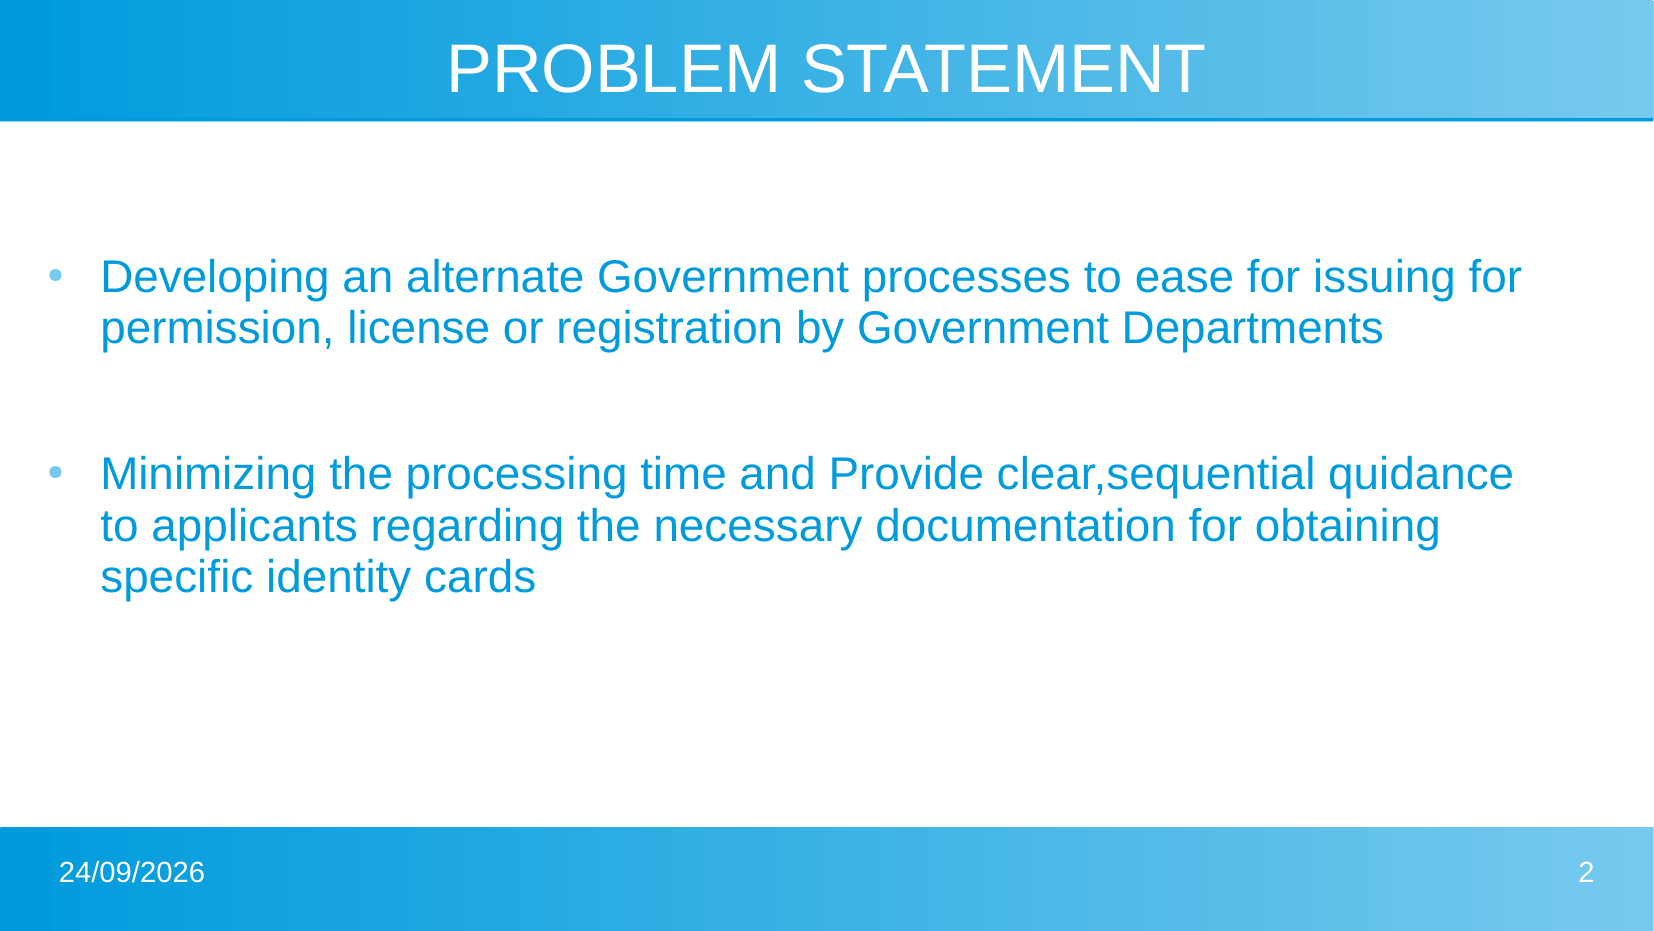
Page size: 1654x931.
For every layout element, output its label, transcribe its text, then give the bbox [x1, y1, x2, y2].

list Developing an alternate Government processes to ease for issuing for permission, license or registration by Government Departments Minimizing the processing time and Provide clear,sequential quidance to applicants regarding the necessary documentation for obtaining specific identity cards [29, 177, 1565, 768]
title PROBLEM STATEMENT [59, 29, 1595, 108]
